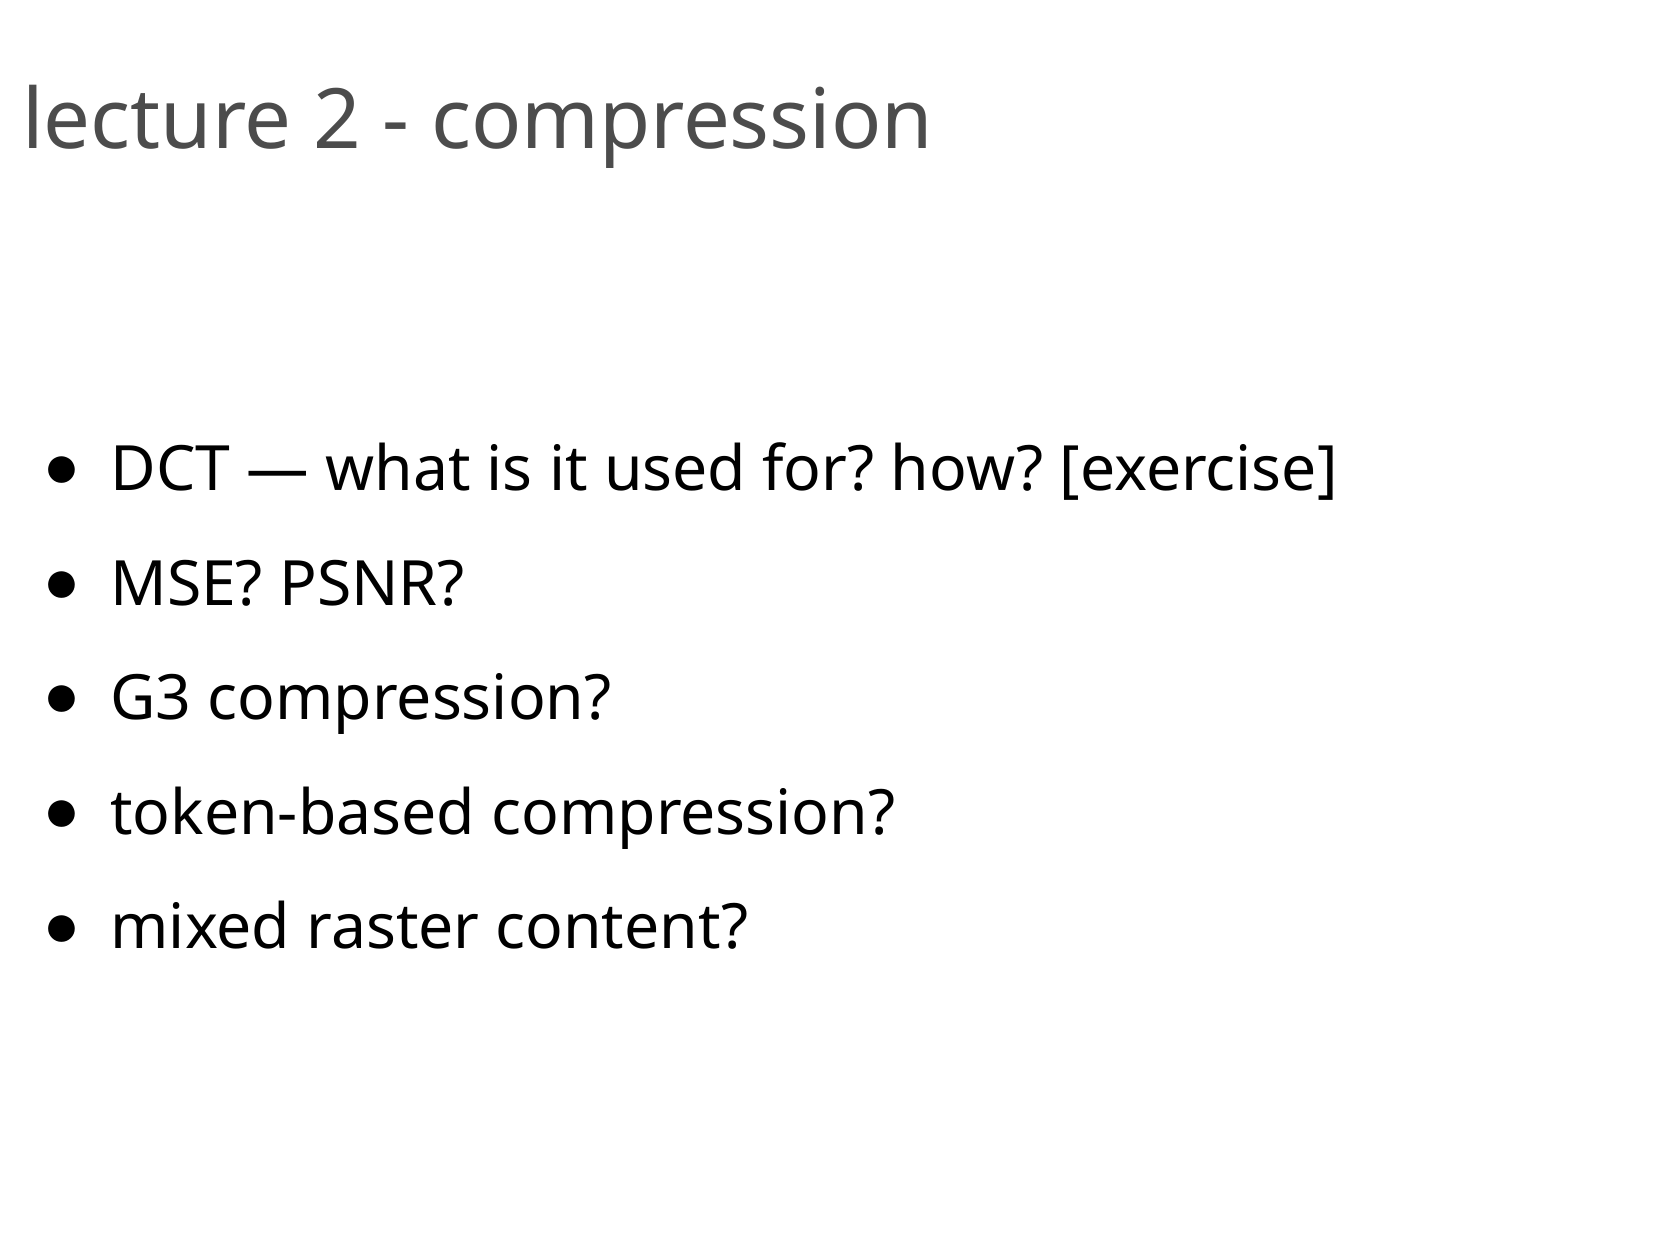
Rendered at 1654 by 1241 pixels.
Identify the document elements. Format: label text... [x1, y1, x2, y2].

list DCT — what is it used for? how? [exercise] MSE? PSNR? G3 compression? token-based compression? mixed raster content? [25, 233, 1654, 1158]
title lecture 2 - compression [22, 26, 1654, 205]
